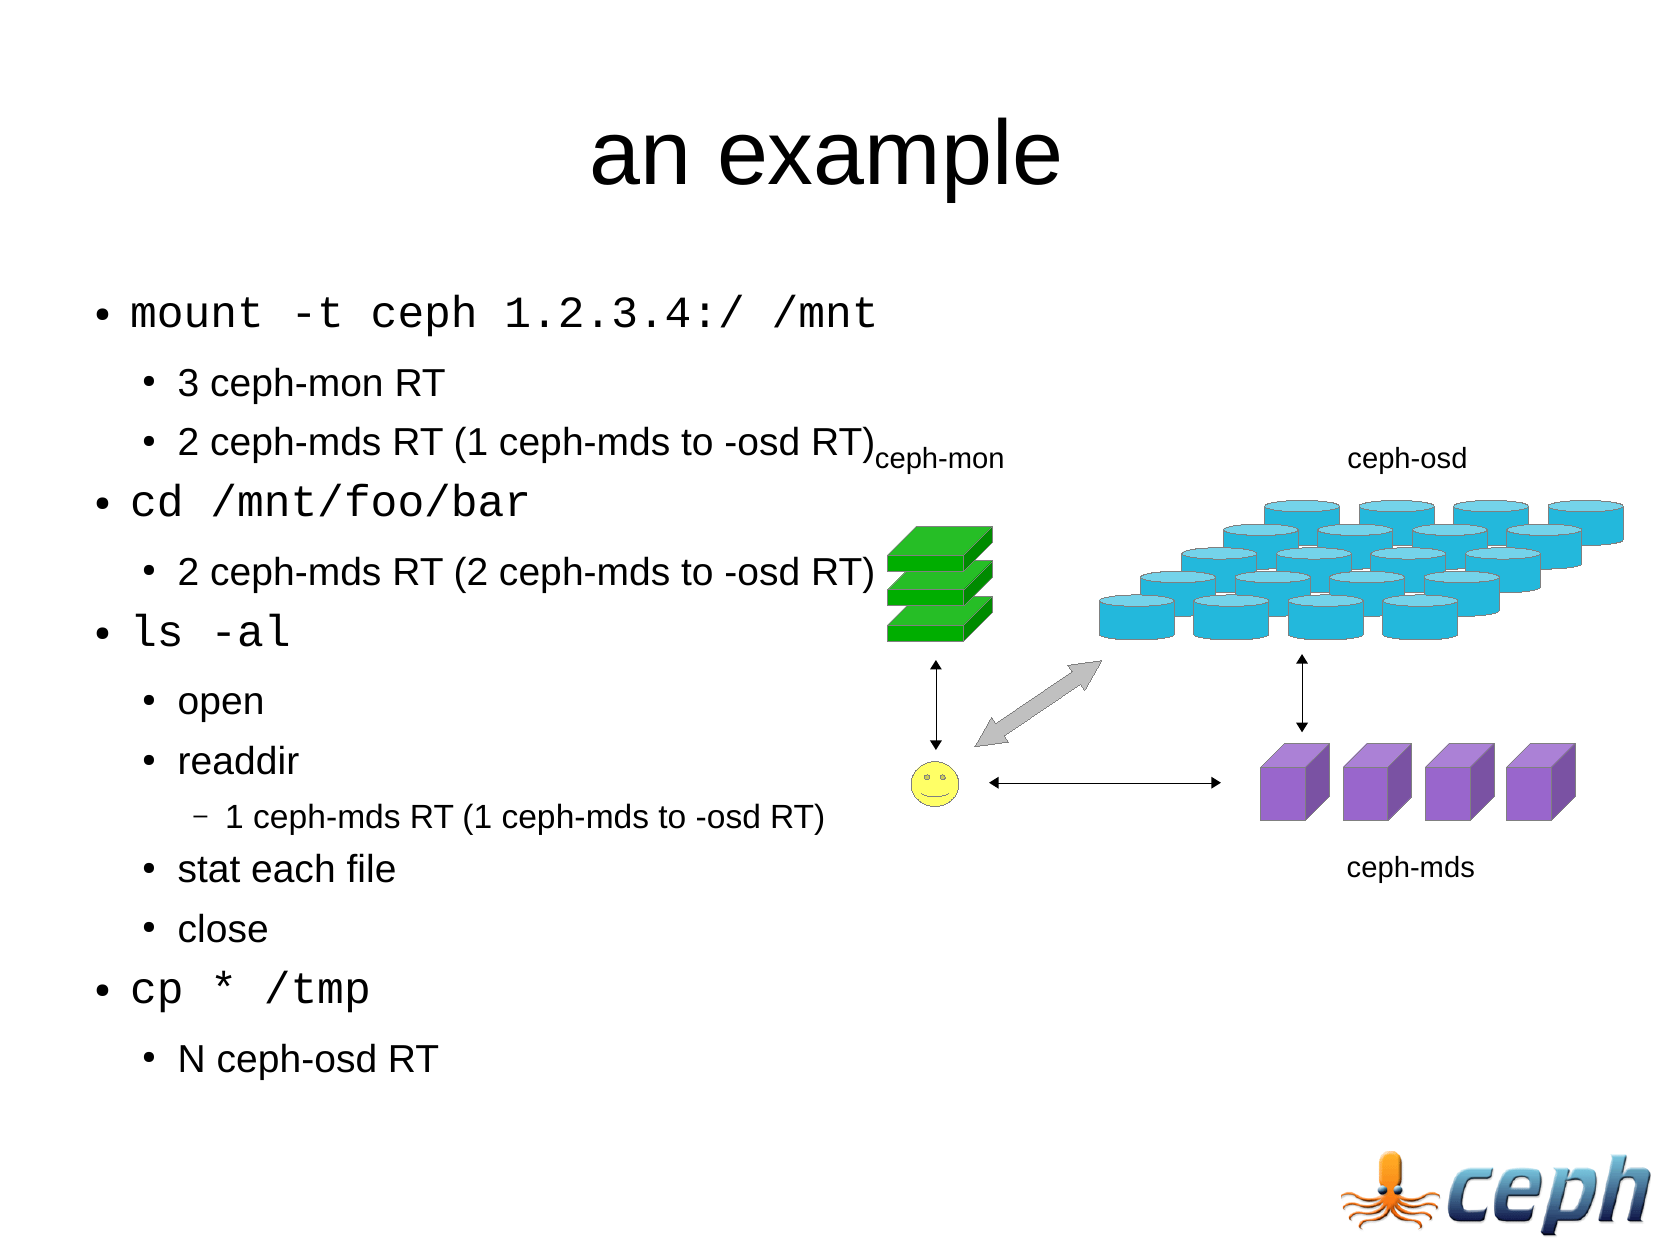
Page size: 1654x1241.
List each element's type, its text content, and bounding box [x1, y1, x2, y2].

text_box ceph-osd [1332, 435, 1483, 483]
text_box [911, 761, 959, 807]
text_box [1260, 743, 1330, 821]
text_box [887, 596, 993, 642]
text_box [1343, 743, 1412, 821]
text_box [1099, 507, 1624, 640]
list mount -t ceph 1.2.3.4:/ /mnt 3 ceph-mon RT 2 ceph-mds RT (1 ceph-mds to -osd RT) cd /mnt/foo/bar 2 ceph-mds RT (2 ceph-mds to -osd RT) ls -al open readdir 1 ceph-mds RT (1 ceph-mds to -osd RT) stat each file close cp * /tmp N ceph-osd RT [82, 290, 886, 1109]
text_box [887, 526, 993, 572]
text_box [974, 660, 1102, 747]
text_box ceph-mon [860, 435, 1020, 483]
picture [1335, 1151, 1651, 1239]
text_box ceph-mds [1331, 843, 1490, 891]
title an example [82, 49, 1571, 257]
text_box [1425, 743, 1495, 821]
text_box [1506, 743, 1576, 821]
text_box [887, 560, 993, 606]
